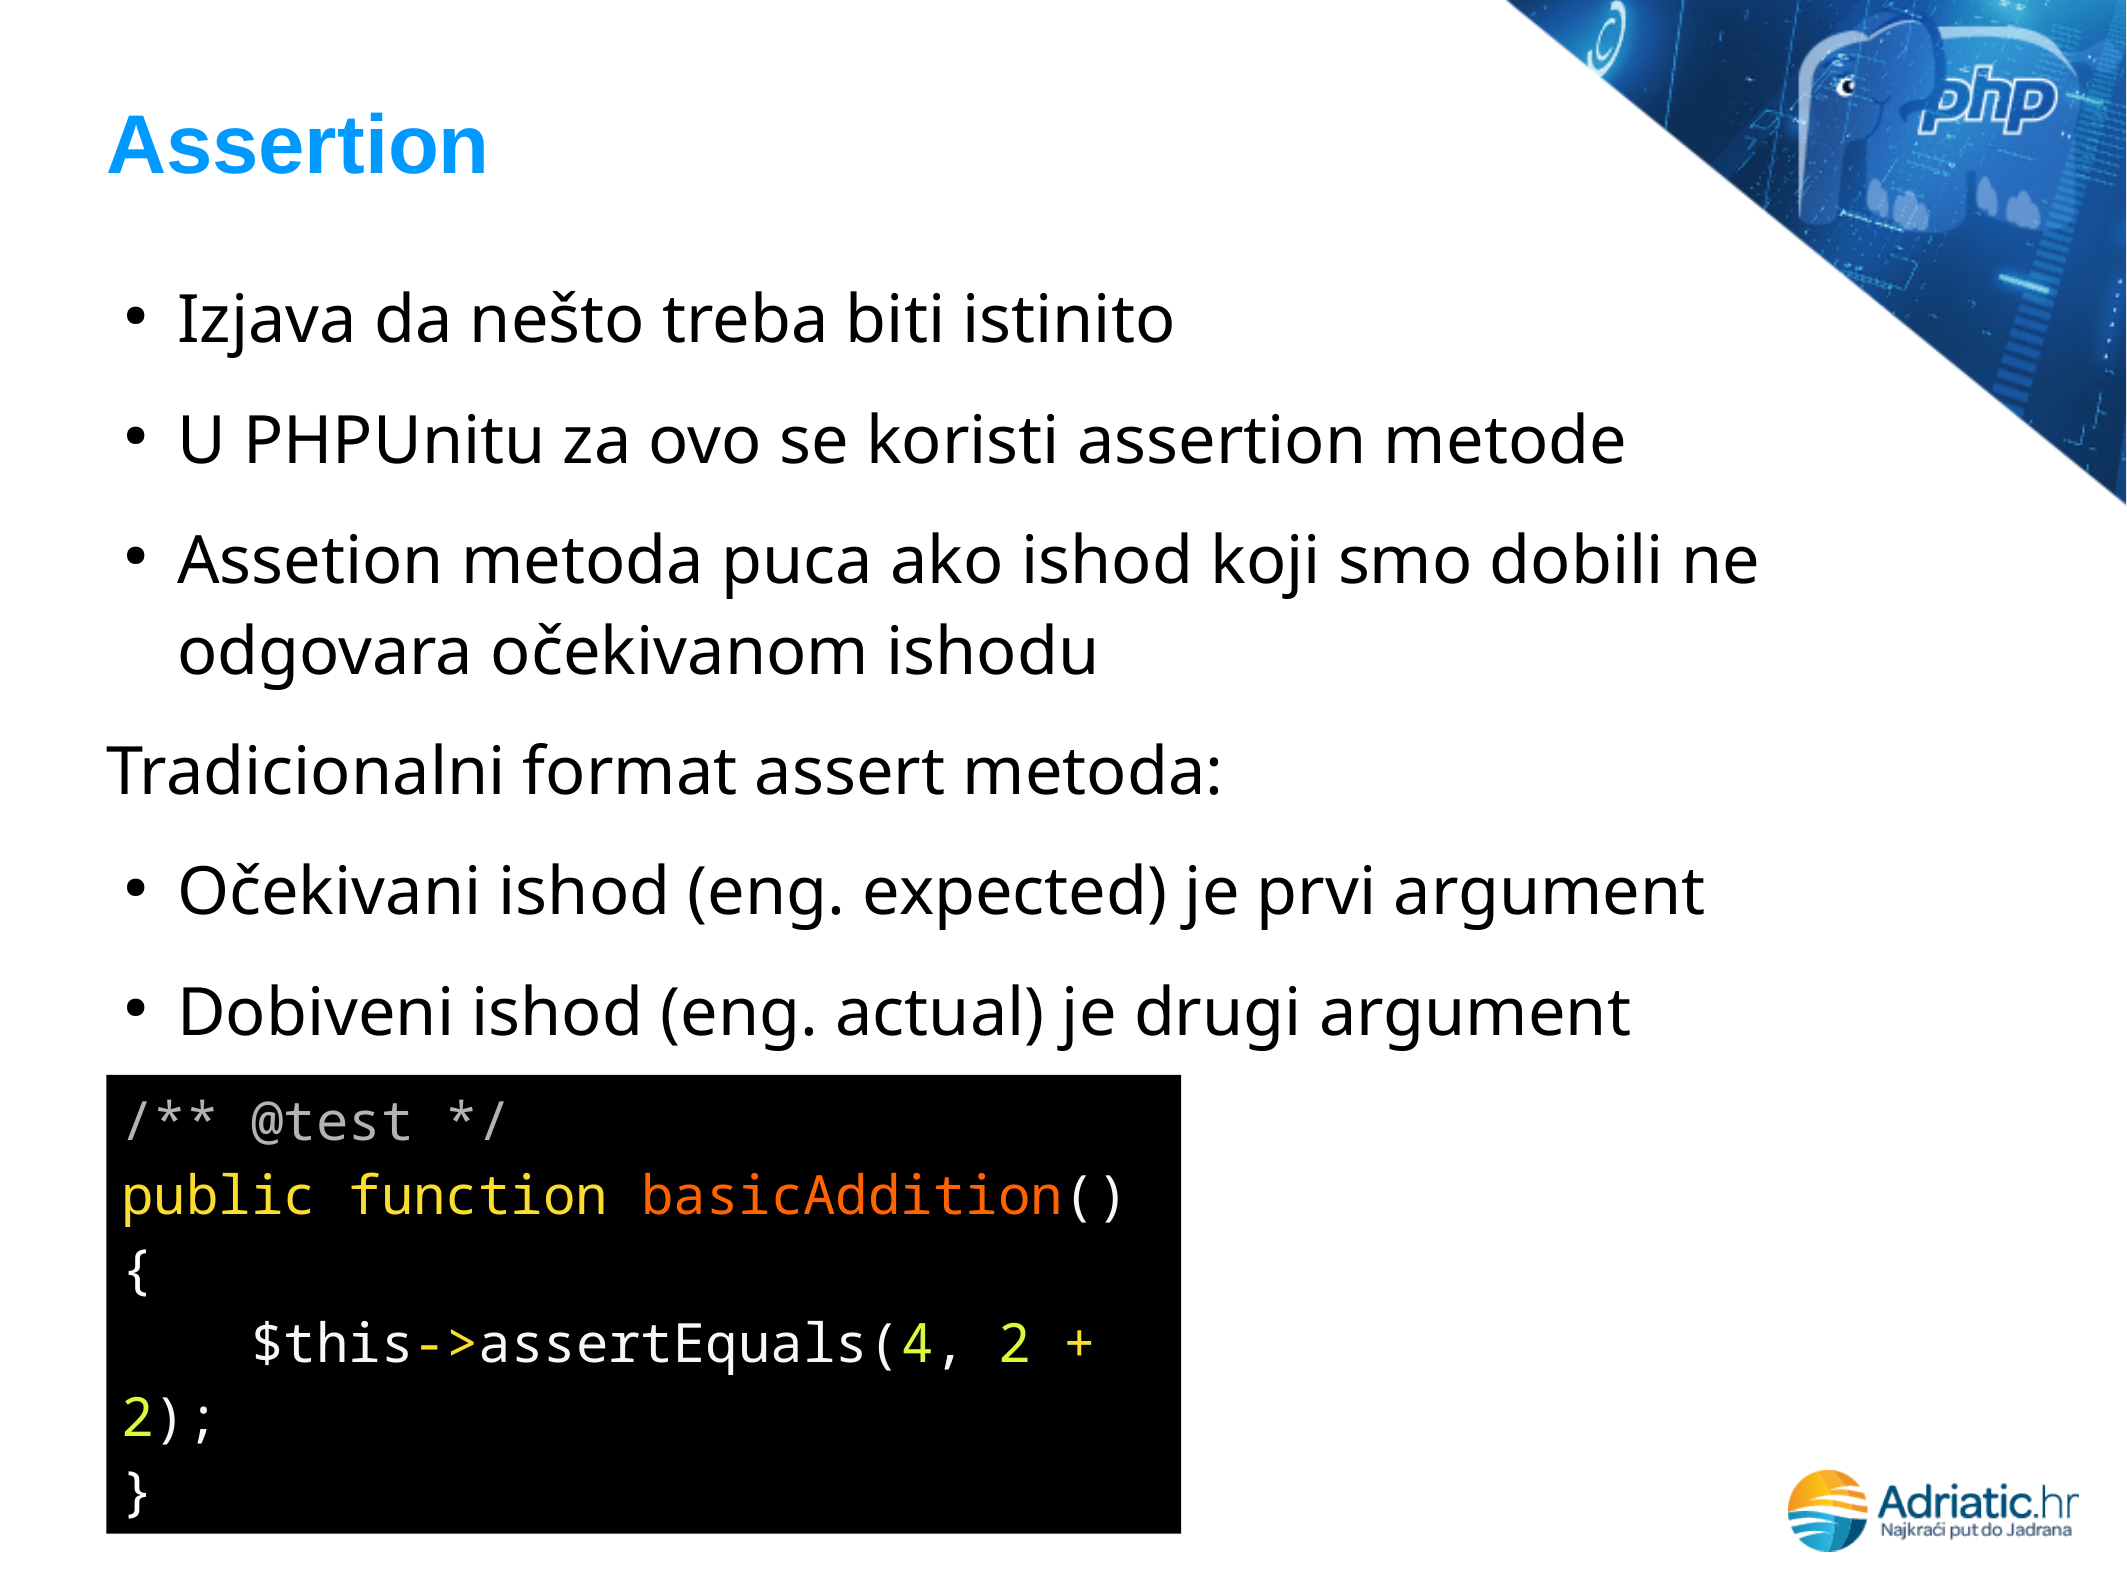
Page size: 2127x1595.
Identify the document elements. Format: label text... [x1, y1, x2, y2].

title Assertion [106, 70, 1630, 219]
picture [1505, 0, 2127, 625]
list Izjava da nešto treba biti istinito U PHPUnitu za ovo se koristi assertion metode Assetion metoda puca ako ishod koji smo dobili ne odgovara očekivanom ishodu Tradicionalni format assert metoda: Očekivani ishod (eng. expected) je prvi argument Dobiveni ishod (eng. actual) je drugi argument [106, 271, 2020, 1453]
text_box /** @test */ public function basicAddition() { $this->assertEquals(4, 2 + 2); } [106, 1074, 1182, 1408]
picture [1788, 1470, 2079, 1552]
